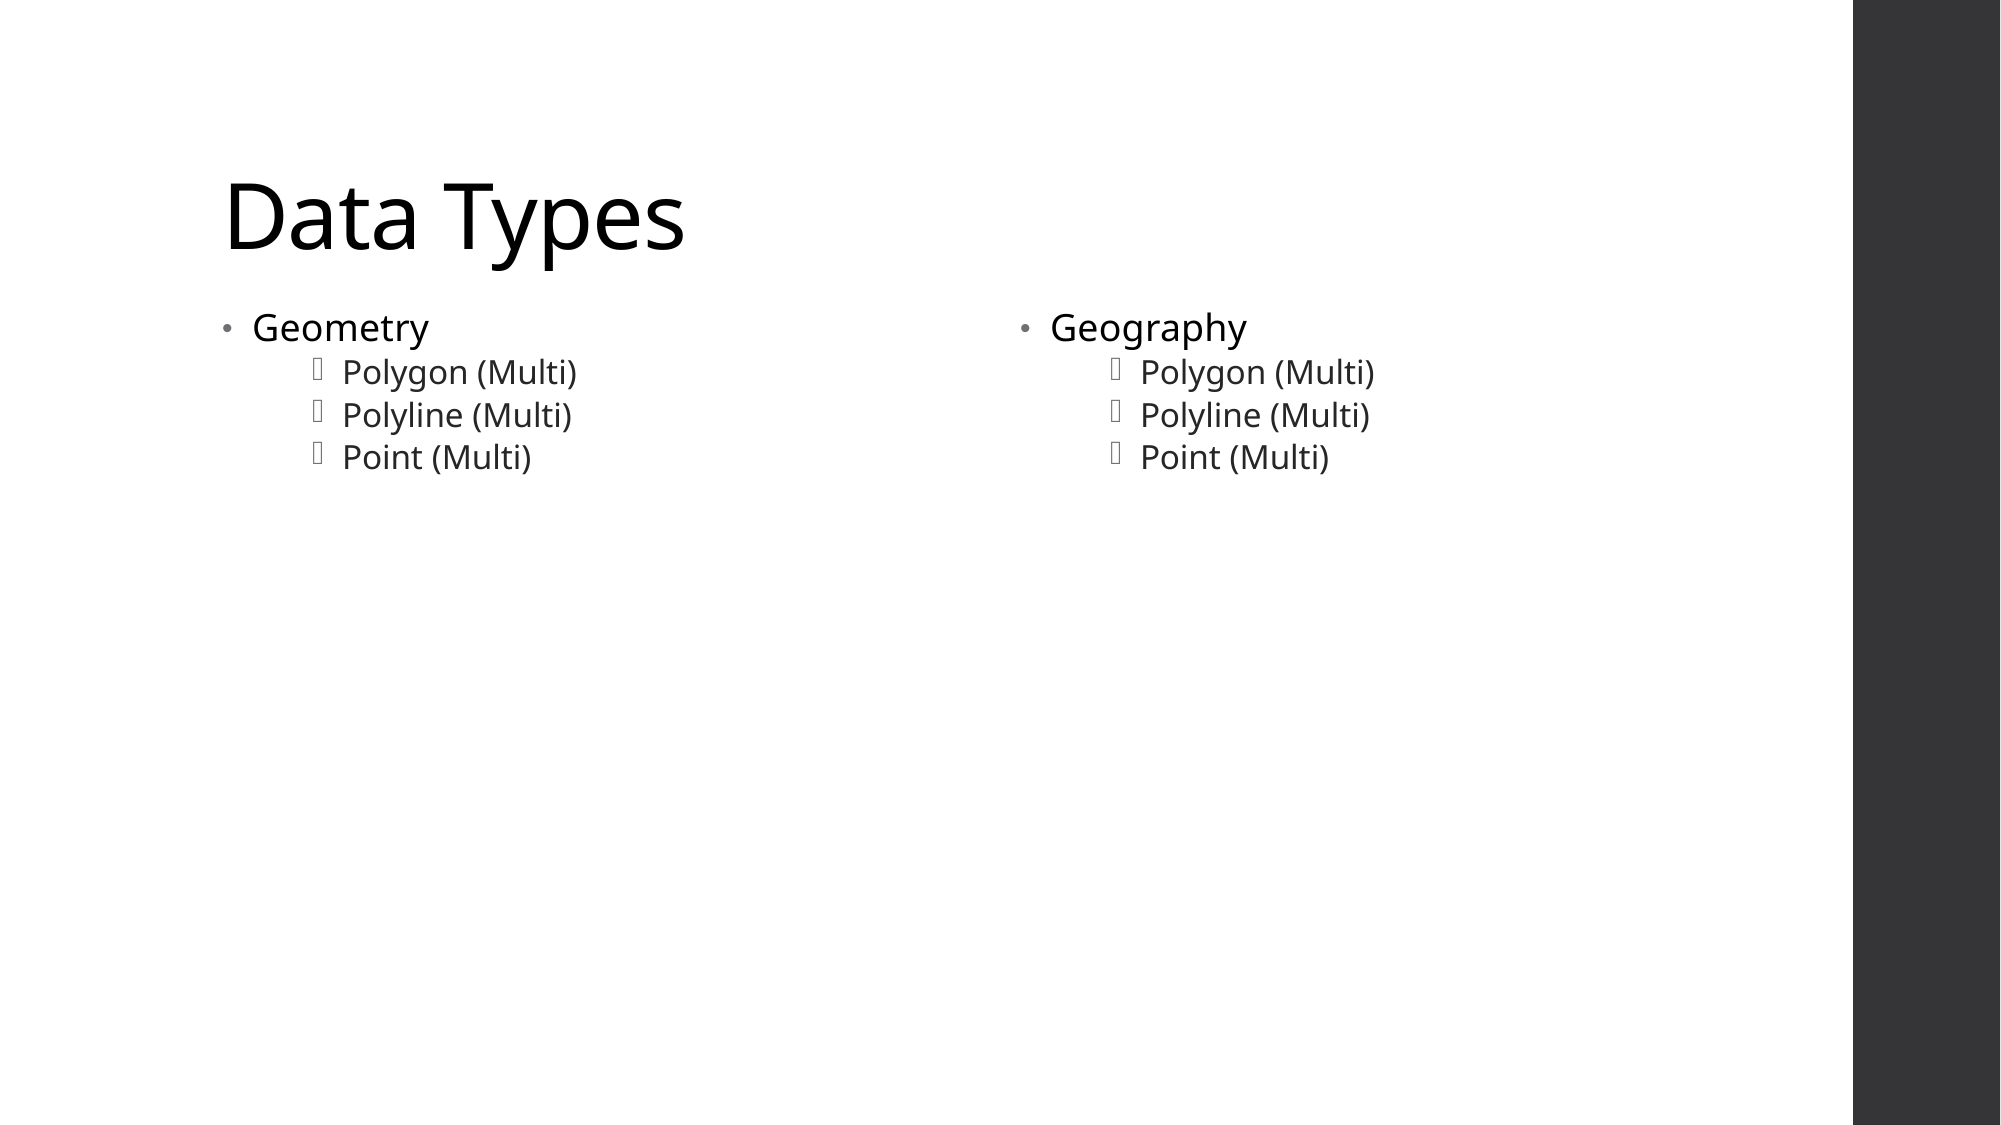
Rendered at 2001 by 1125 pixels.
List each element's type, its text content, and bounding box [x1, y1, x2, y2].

list Geometry Polygon (Multi) Polyline (Multi) Point (Multi) [206, 299, 942, 1014]
title Data Types [206, 60, 1797, 278]
list Geography Polygon (Multi) Polyline (Multi) Point (Multi) [1005, 299, 1741, 1014]
